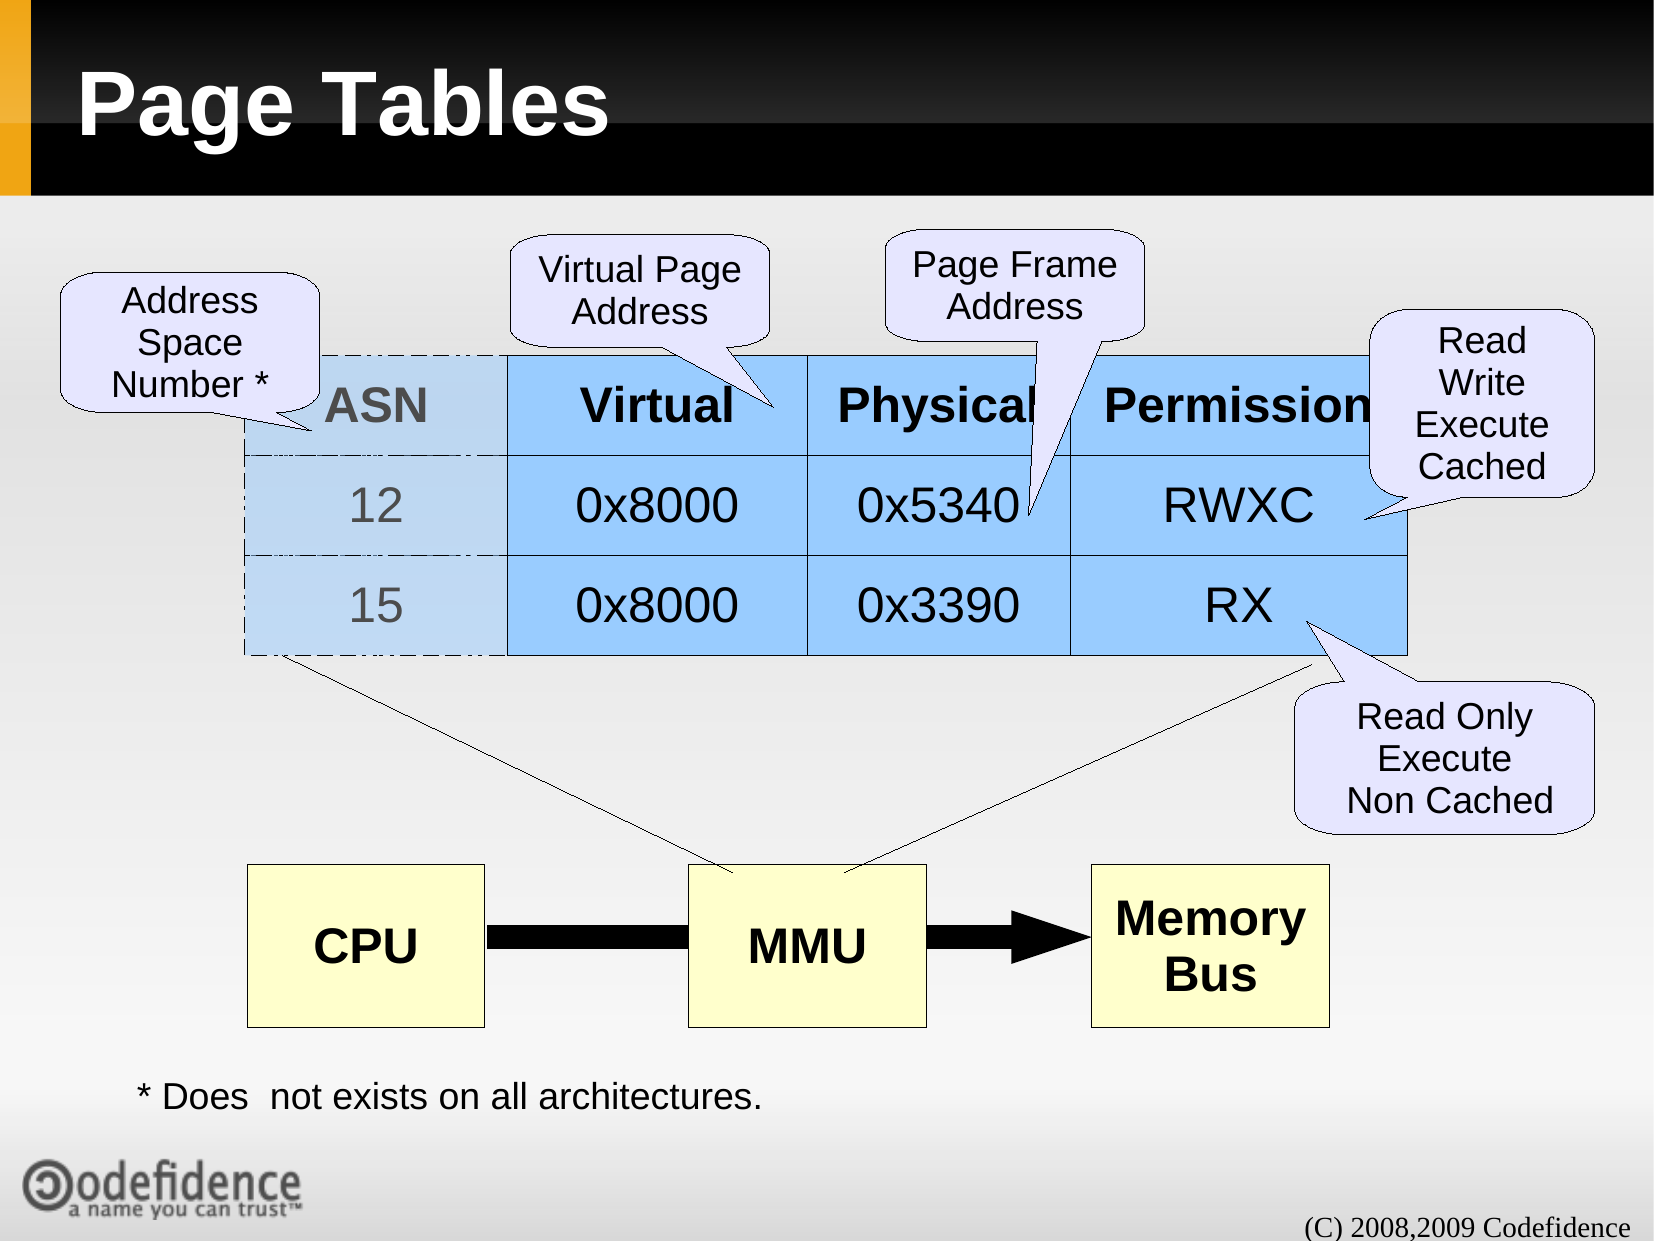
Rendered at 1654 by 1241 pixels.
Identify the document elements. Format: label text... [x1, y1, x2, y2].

text_box * Does not exists on all architectures. [112, 1067, 788, 1125]
text_box Page Frame Address [885, 229, 1145, 516]
text_box Virtual [507, 355, 807, 455]
text_box Permission [1070, 355, 1369, 455]
text_box RX [1070, 555, 1408, 656]
text_box 15 [244, 555, 507, 656]
text_box CPU [247, 864, 485, 1028]
text_box 0x3390 [807, 555, 1070, 656]
text_box Physical [1055, 420, 1070, 455]
text_box Memory Bus [1091, 864, 1330, 1028]
text_box RWXC [1070, 455, 1408, 555]
text_box MMU [688, 864, 927, 1028]
text_box 0x8000 [507, 555, 807, 656]
text_box ASN [244, 355, 507, 455]
text_box Read Only Execute Non Cached [1294, 621, 1595, 835]
text_box 0x5340 [807, 455, 1070, 555]
text_box Virtual Page Address [510, 234, 774, 408]
text_box Physical [807, 355, 1036, 455]
picture [0, 0, 1654, 1241]
text_box 12 [244, 455, 507, 555]
title Page Tables [76, 0, 1565, 208]
text_box Read Write Execute Cached [1364, 309, 1595, 520]
text_box 0x8000 [507, 455, 807, 555]
text_box Address Space Number * [60, 272, 320, 431]
